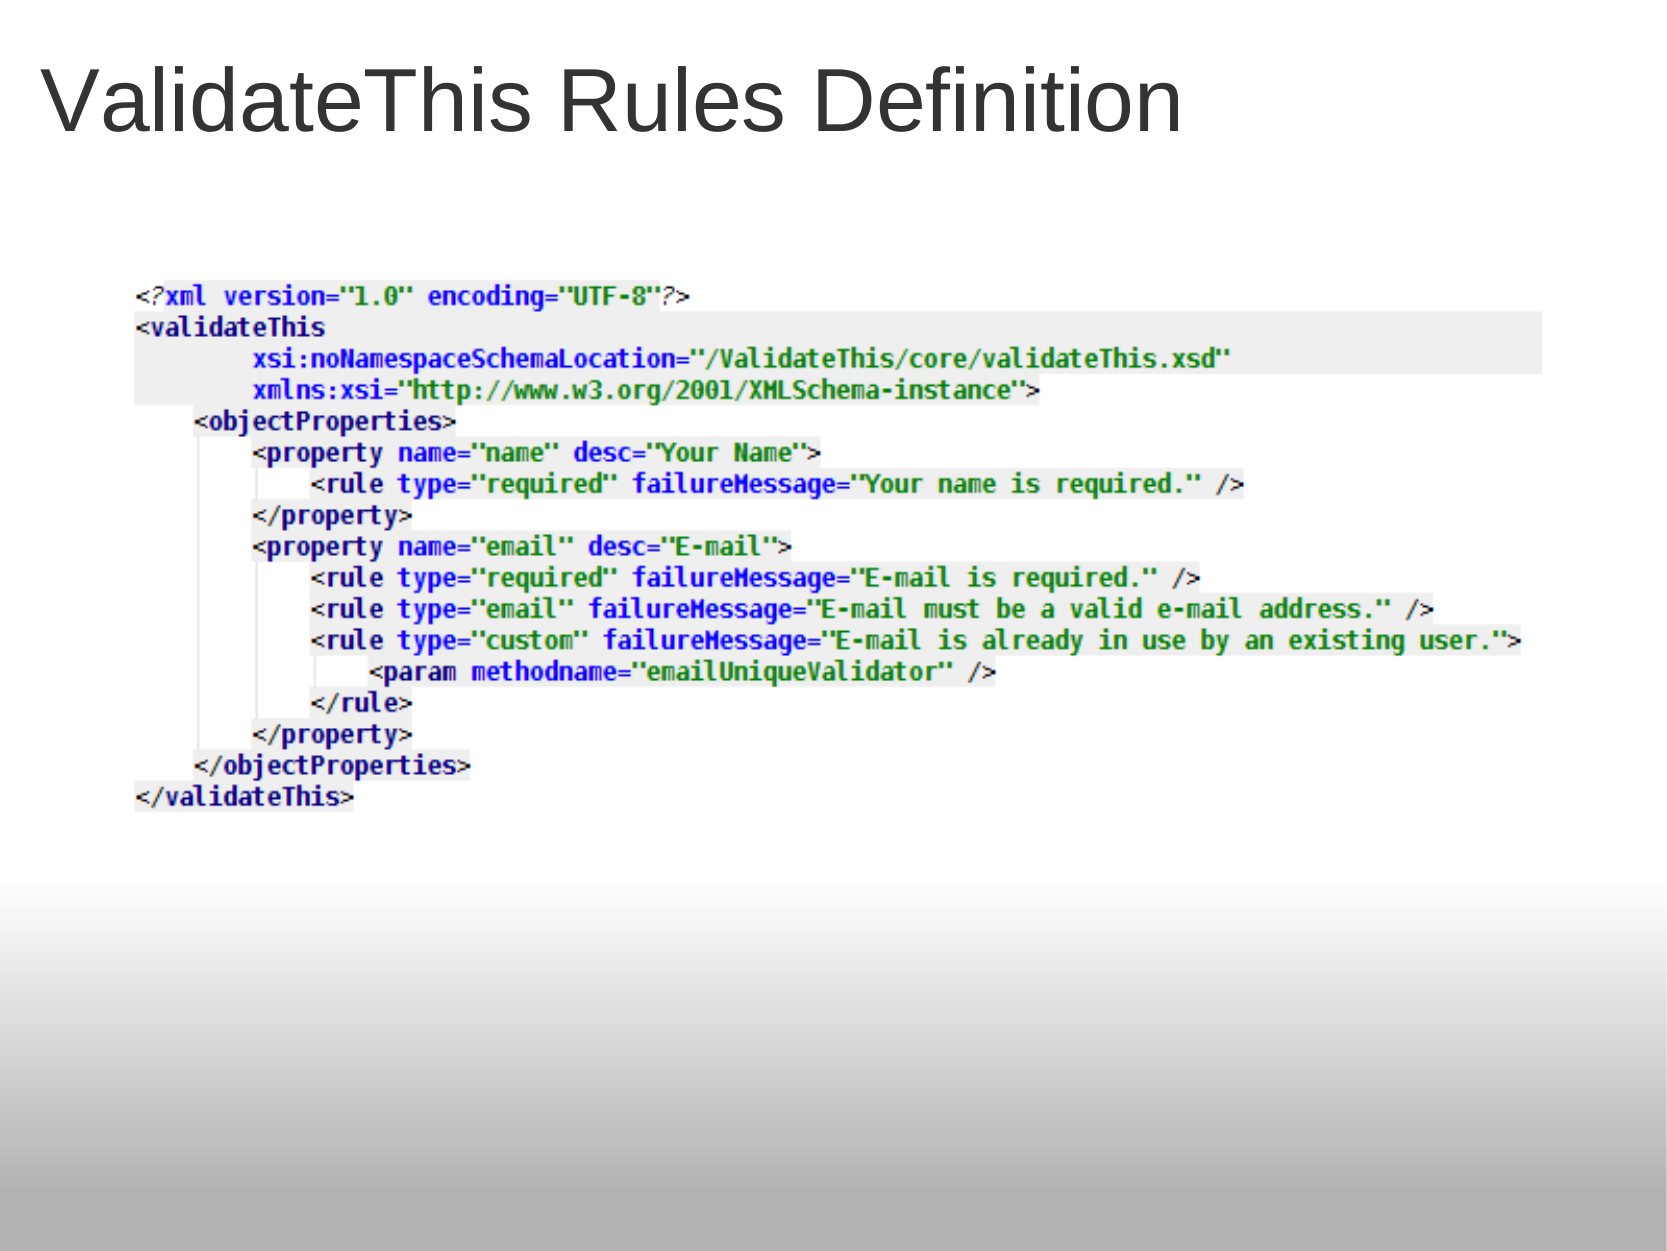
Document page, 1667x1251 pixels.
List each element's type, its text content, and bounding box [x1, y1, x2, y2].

picture [0, 0, 1667, 1251]
title ValidateThis Rules Definition [40, 50, 1627, 201]
